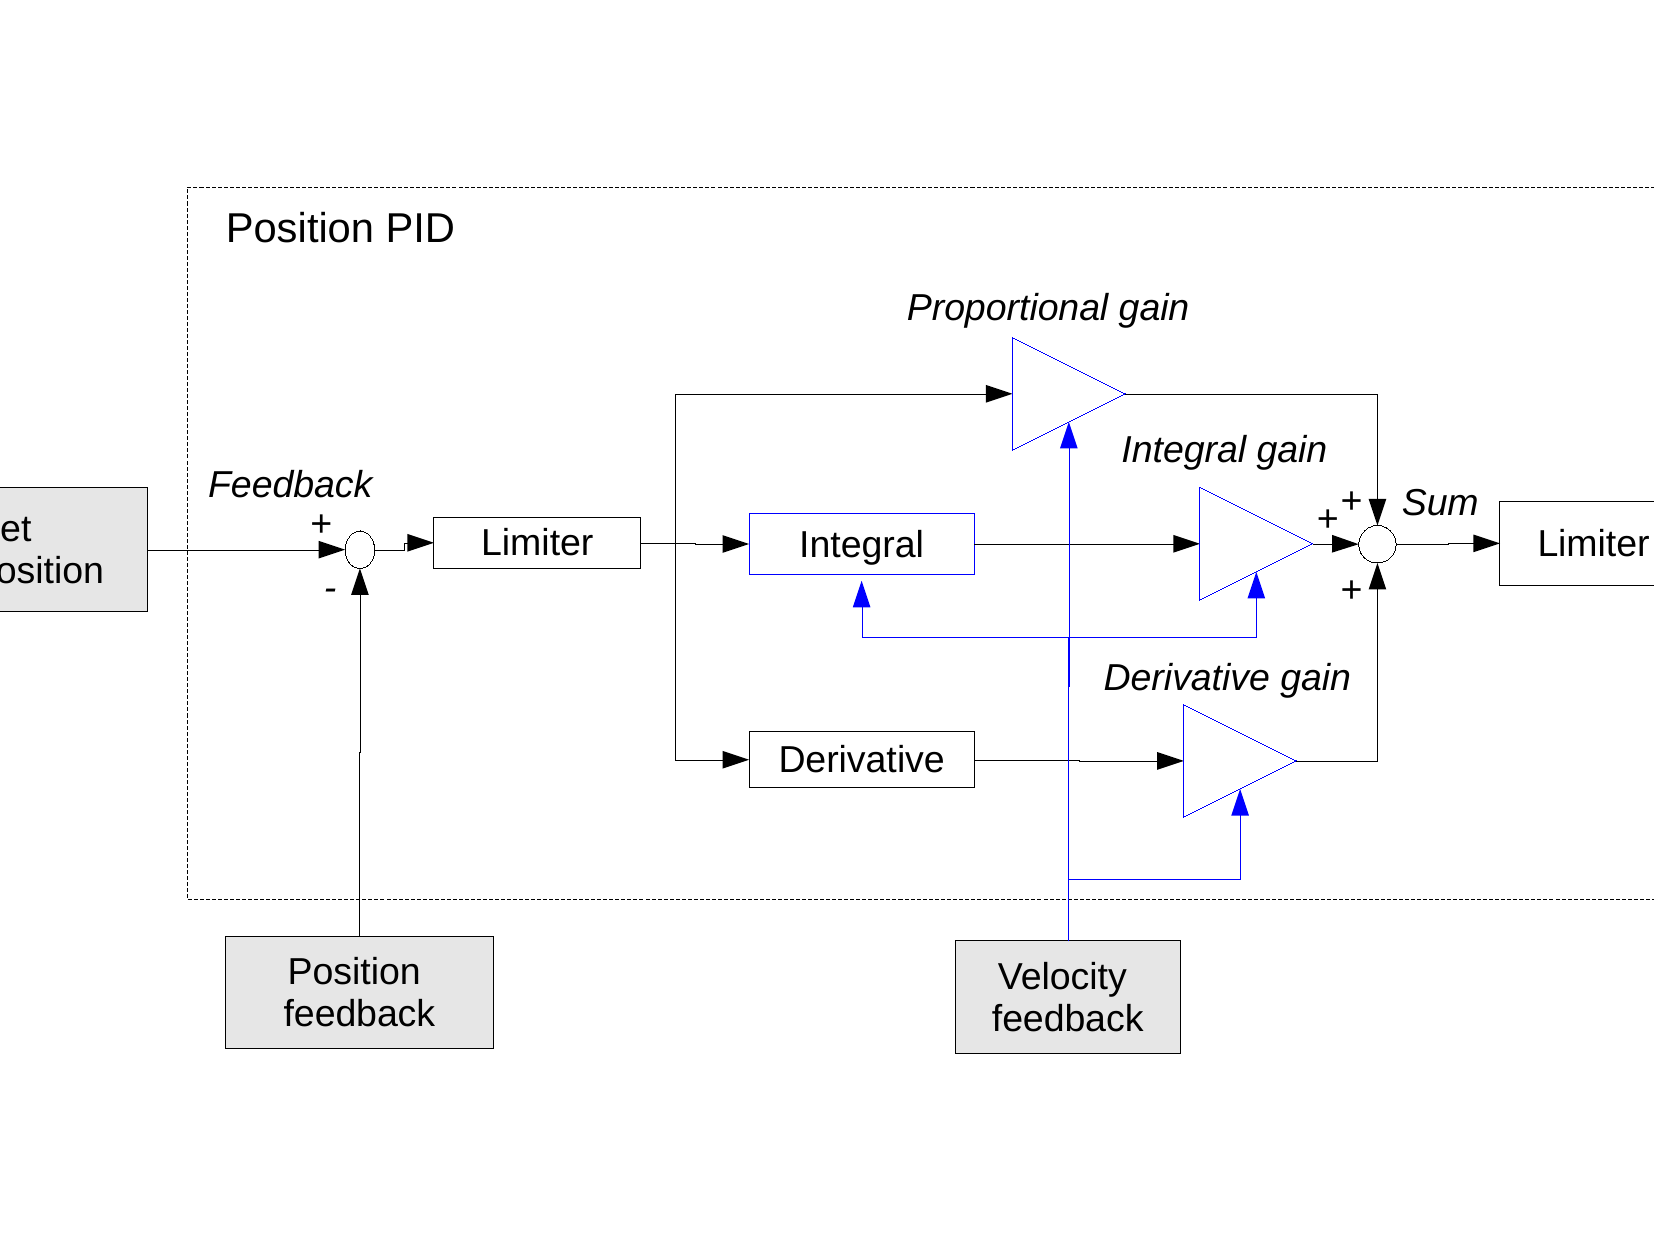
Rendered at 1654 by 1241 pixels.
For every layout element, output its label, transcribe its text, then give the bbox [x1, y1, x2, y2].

text_box Position feedback [225, 936, 494, 1049]
text_box [1012, 337, 1126, 451]
text_box Derivative gain [1088, 649, 1427, 707]
text_box Derivative [749, 731, 975, 788]
text_box Feedback [193, 455, 425, 513]
text_box + [1325, 472, 1393, 530]
text_box + [295, 494, 371, 552]
text_box Integral gain [1106, 420, 1445, 478]
text_box Set position [0, 487, 148, 612]
text_box Integral [749, 513, 975, 575]
text_box [0, 0, 1654, 318]
text_box Velocity feedback [955, 940, 1181, 1054]
text_box [1183, 704, 1297, 818]
text_box Sum [1387, 474, 1500, 531]
text_box - [309, 559, 377, 617]
text_box + [1325, 560, 1393, 618]
text_box Limiter [1499, 501, 1654, 586]
text_box Position PID [211, 197, 474, 260]
text_box Limiter [433, 517, 641, 569]
text_box Proportional gain [892, 278, 1230, 336]
text_box [1199, 487, 1306, 601]
text_box + [1301, 490, 1369, 547]
